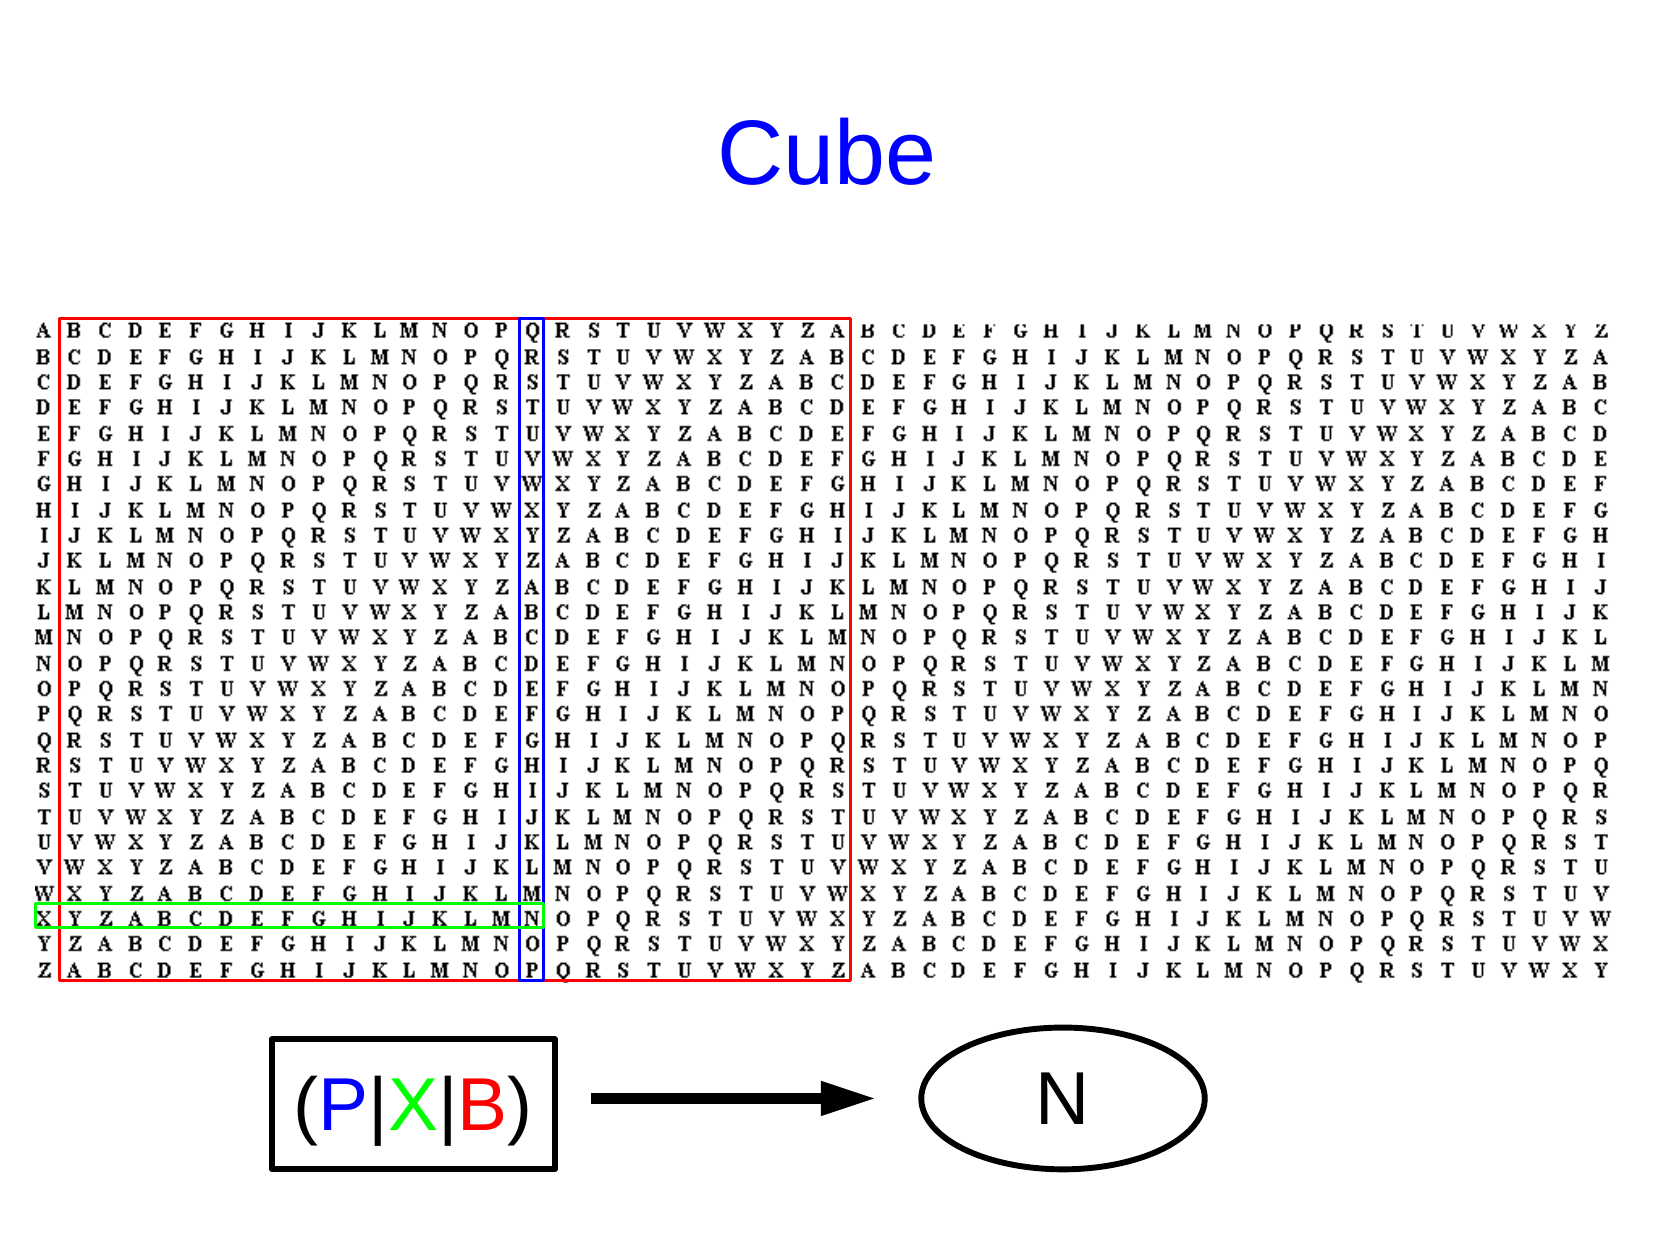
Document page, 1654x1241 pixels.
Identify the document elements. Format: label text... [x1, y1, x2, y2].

text_box (P|X|B) [271, 1039, 556, 1170]
picture [521, 320, 542, 902]
picture [35, 318, 58, 902]
picture [521, 929, 542, 979]
title Cube [82, 49, 1571, 257]
picture [61, 905, 518, 926]
text_box N [921, 1027, 1205, 1170]
picture [37, 905, 58, 926]
picture [35, 318, 1642, 993]
picture [61, 320, 518, 902]
picture [545, 320, 849, 979]
picture [521, 905, 542, 926]
picture [61, 929, 518, 979]
